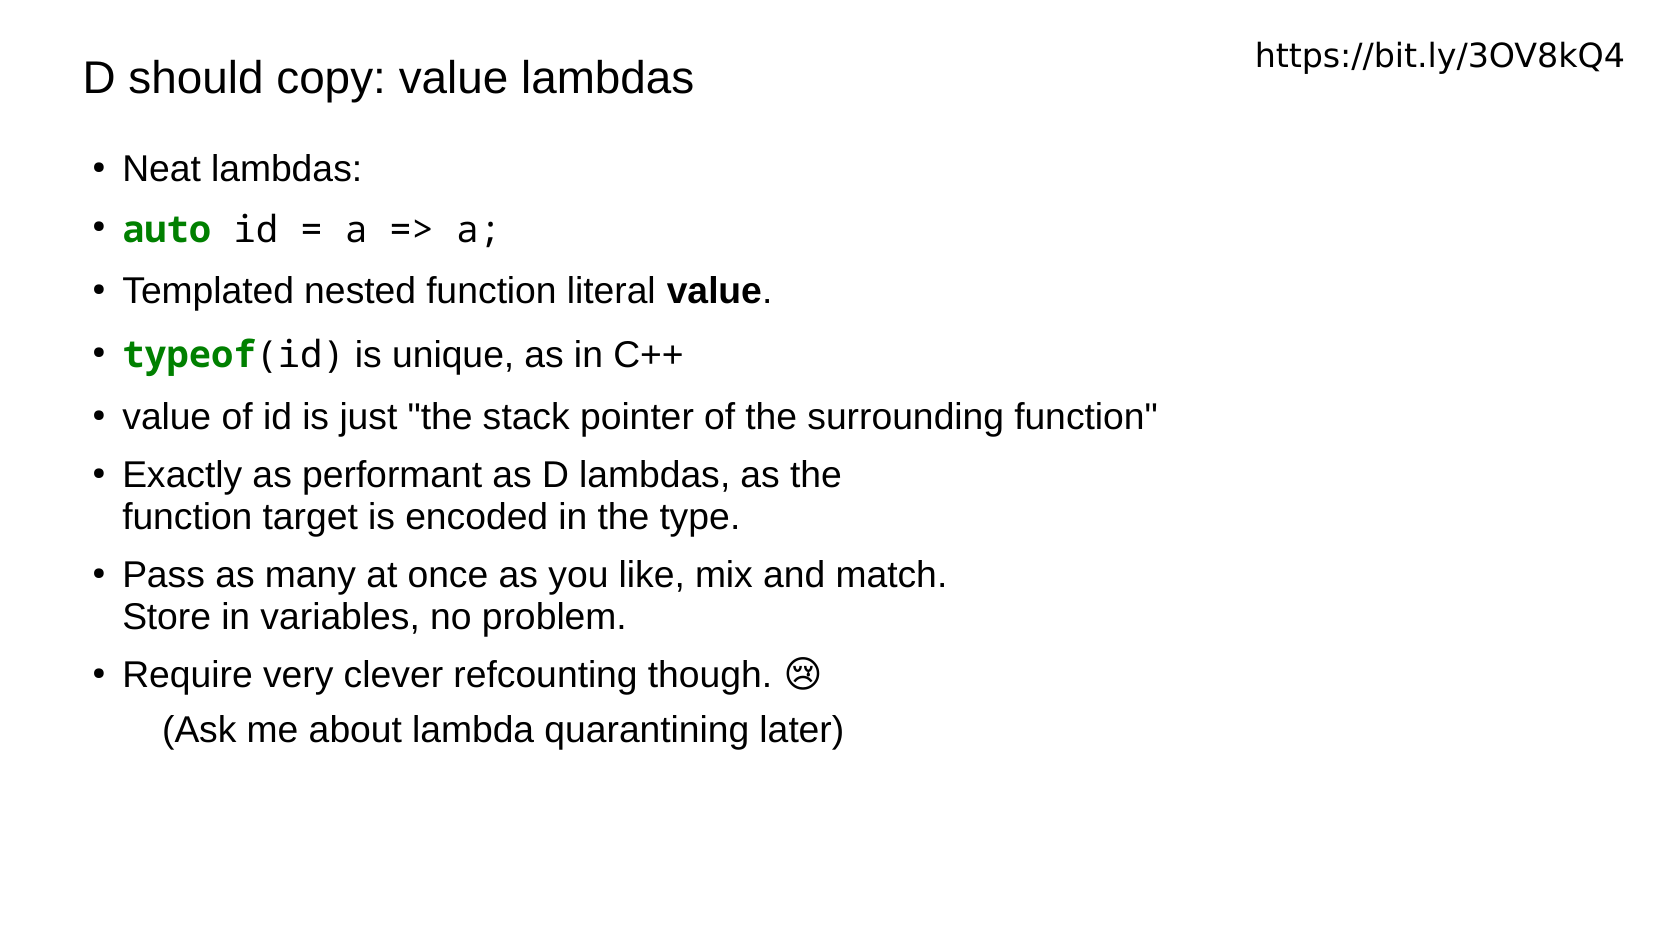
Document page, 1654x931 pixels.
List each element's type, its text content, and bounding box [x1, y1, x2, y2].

list Neat lambdas: auto id = a => a; Templated nested function literal value. typeof(id) is unique, as in C++ value of id is just "the stack pointer of the surrounding function" Exactly as performant as D lambdas, as the function target is encoded in the type. Pass as many at once as you like, mix and match. Store in variables, no problem. Require very clever refcounting though. 😢 (Ask me about lambda quarantining later) [82, 147, 1571, 758]
title D should copy: value lambdas [82, 37, 1270, 119]
